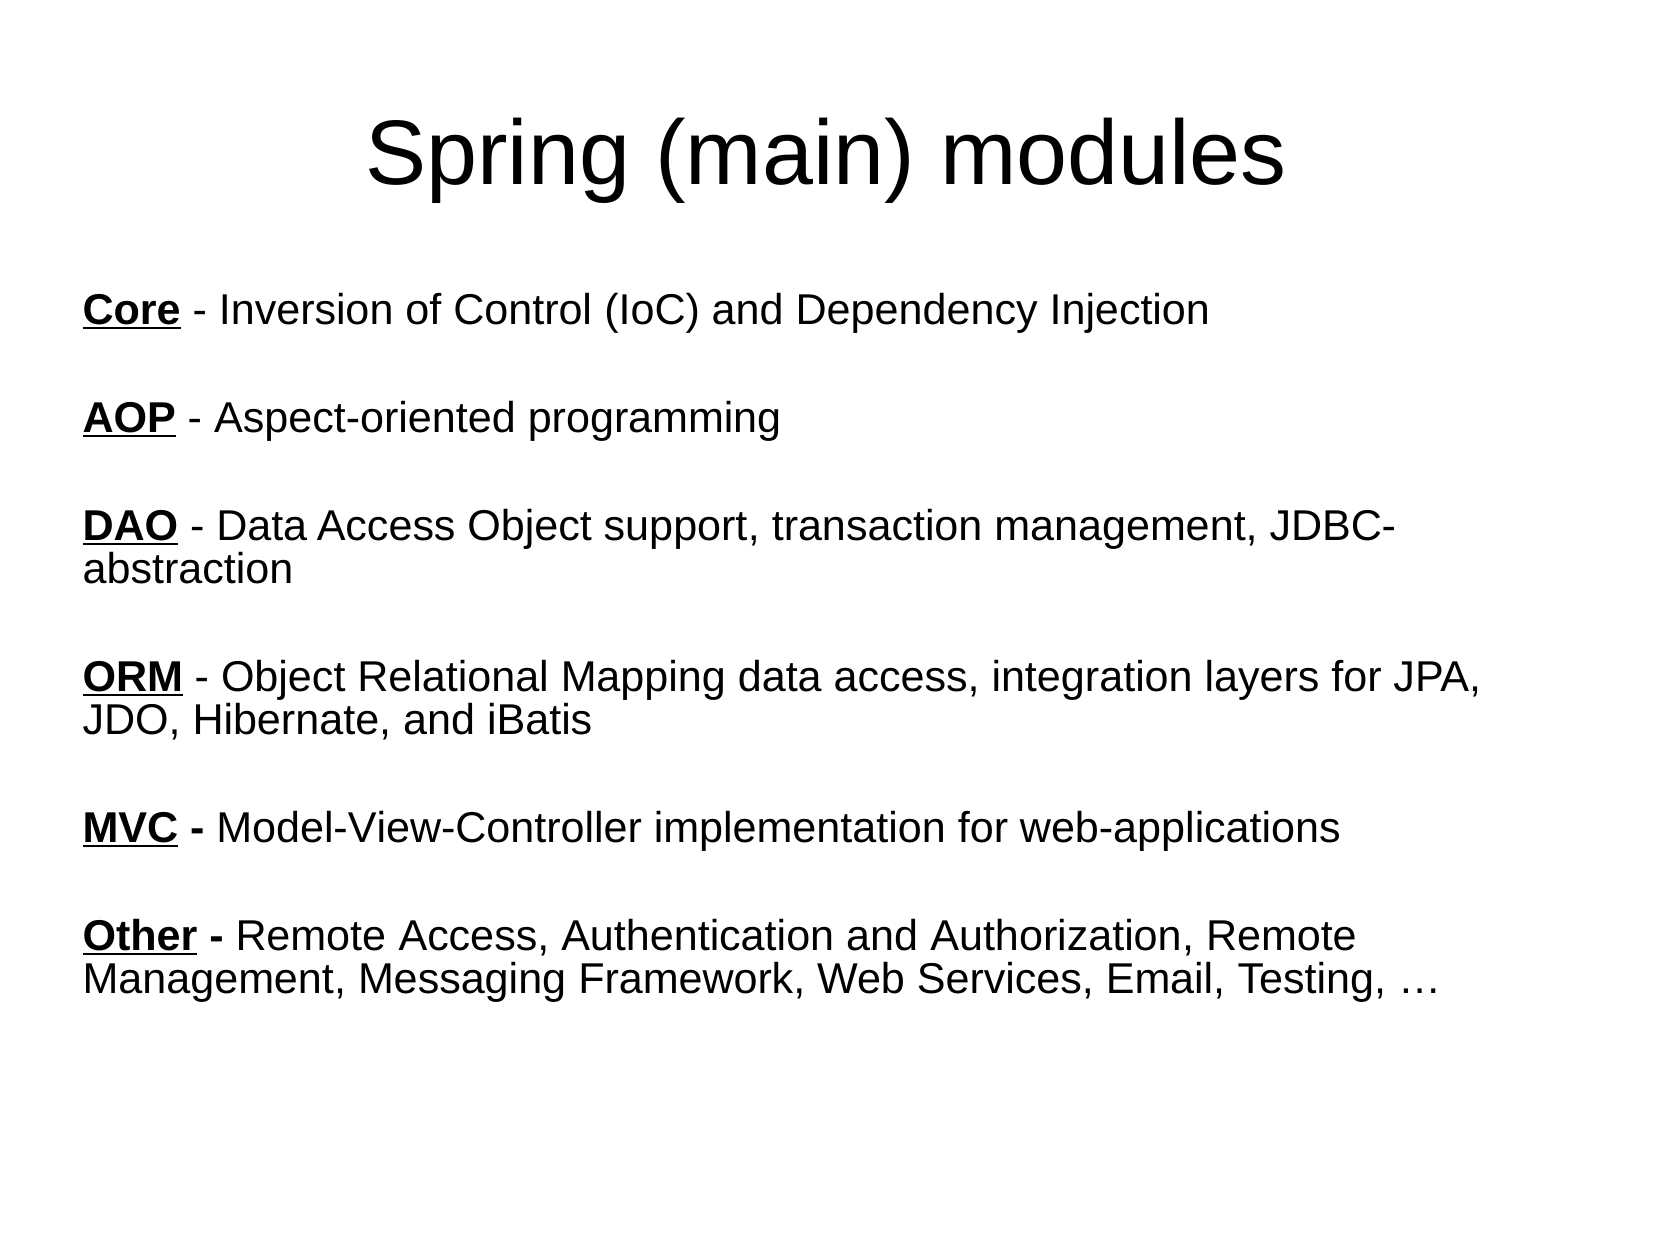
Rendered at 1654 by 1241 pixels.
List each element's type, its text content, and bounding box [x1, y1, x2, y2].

list Core - Inversion of Control (IoC) and Dependency Injection AOP - Aspect-oriented programming DAO - Data Access Object support, transaction management, JDBC-abstraction ORM - Object Relational Mapping data access, integration layers for JPA, JDO, Hibernate, and iBatis MVC - Model-View-Controller implementation for web-applications Other - Remote Access, Authentication and Authorization, Remote Management, Messaging Framework, Web Services, Email, Testing, … [82, 290, 1538, 1010]
title Spring (main) modules [82, 49, 1571, 257]
